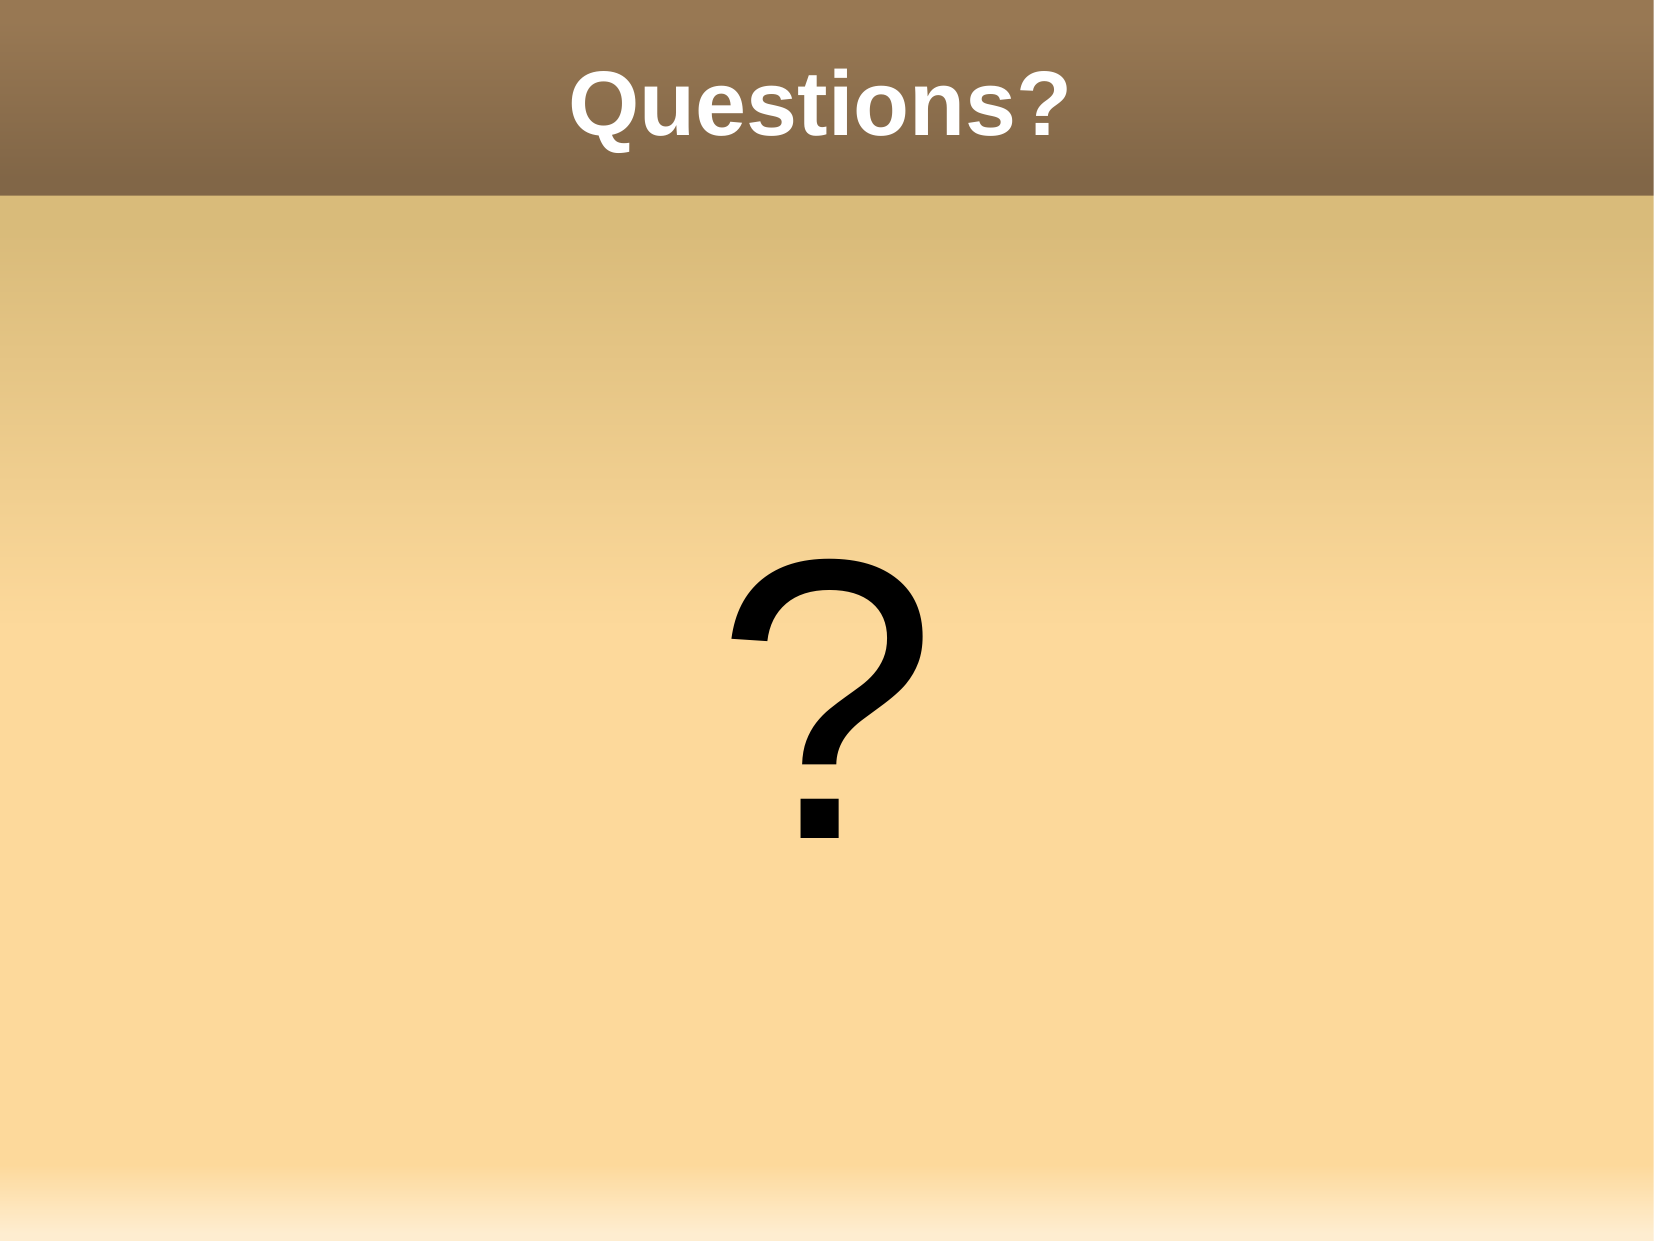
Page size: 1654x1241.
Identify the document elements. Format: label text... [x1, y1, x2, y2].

title Questions? [76, 0, 1565, 208]
subtitle ? [82, 297, 1571, 1102]
picture [0, 0, 1654, 1241]
